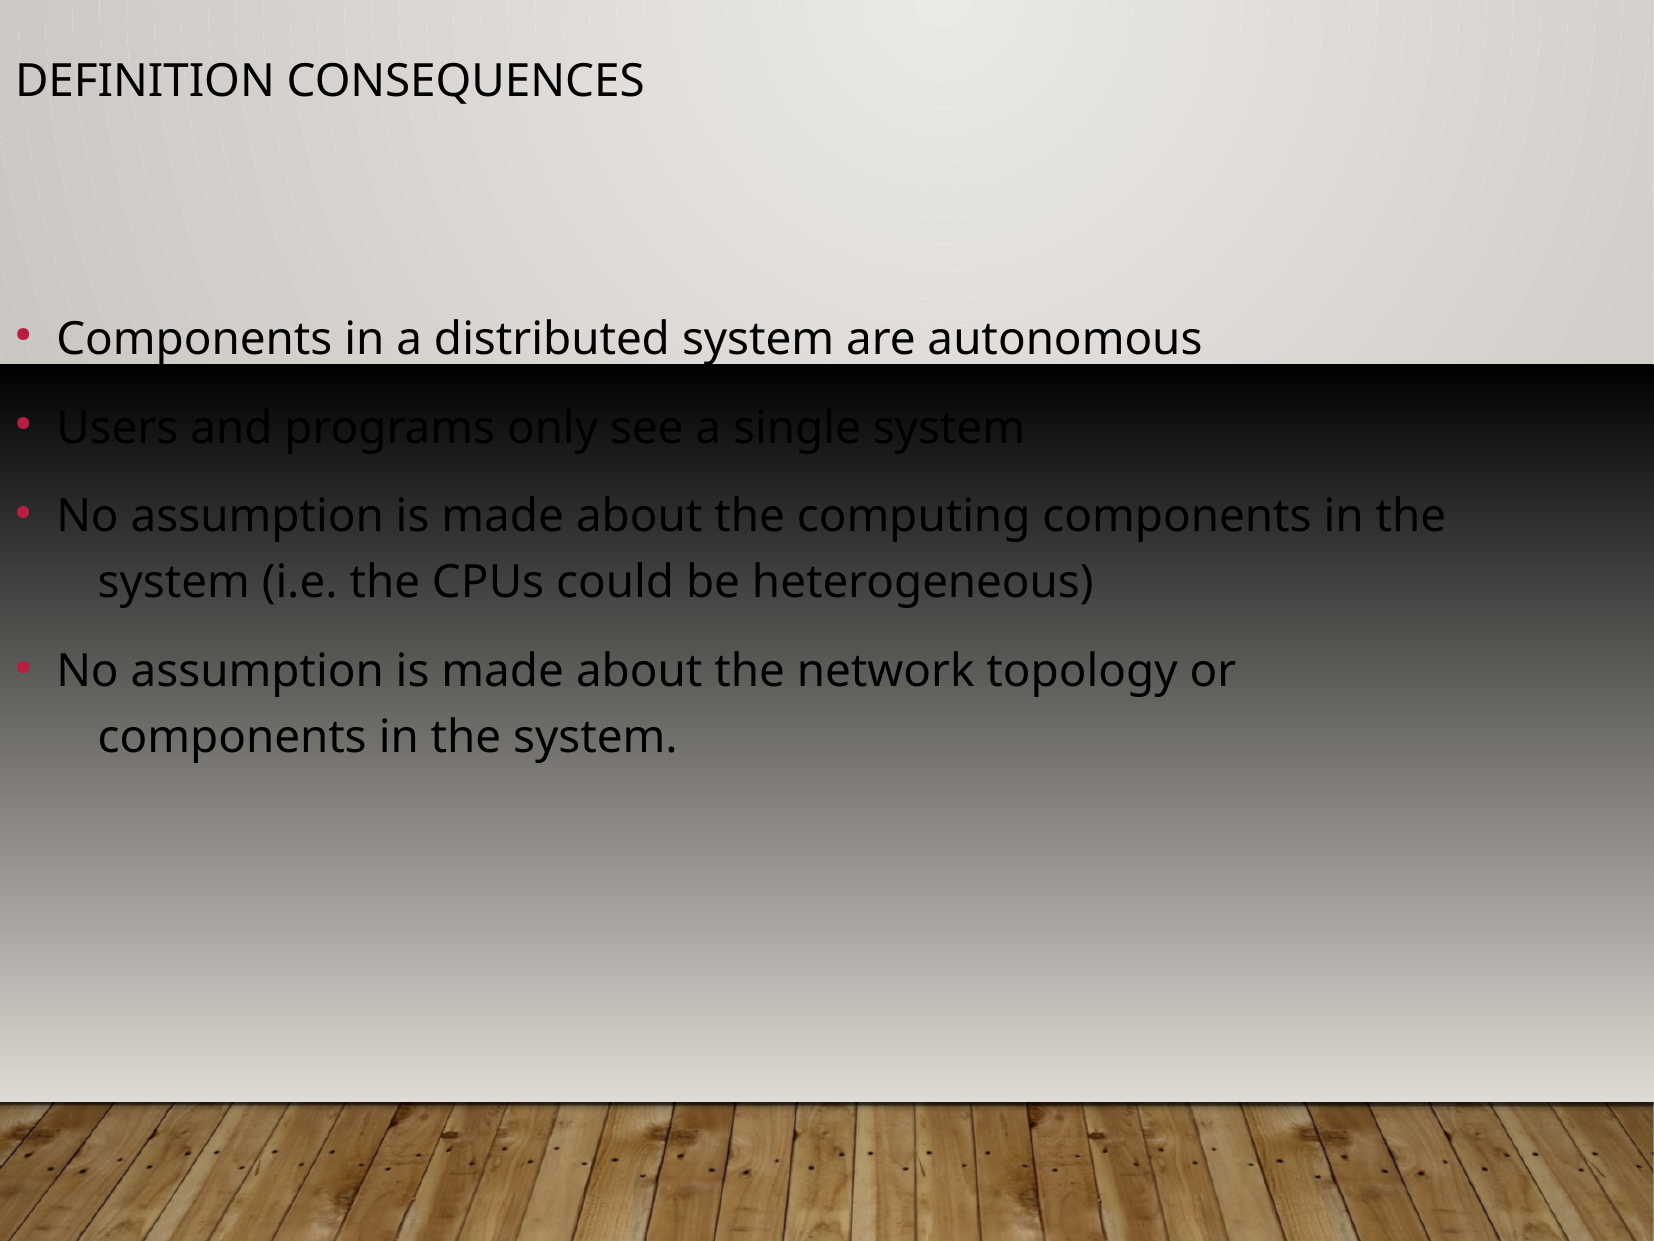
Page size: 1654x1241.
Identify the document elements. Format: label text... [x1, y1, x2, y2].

title Definition Consequences [0, 49, 1489, 257]
list Components in a distributed system are autonomous Users and programs only see a single system No assumption is made about the computing components in the system (i.e. the CPUs could be heterogeneous) No assumption is made about the network topology or components in the system. [0, 290, 1489, 1010]
